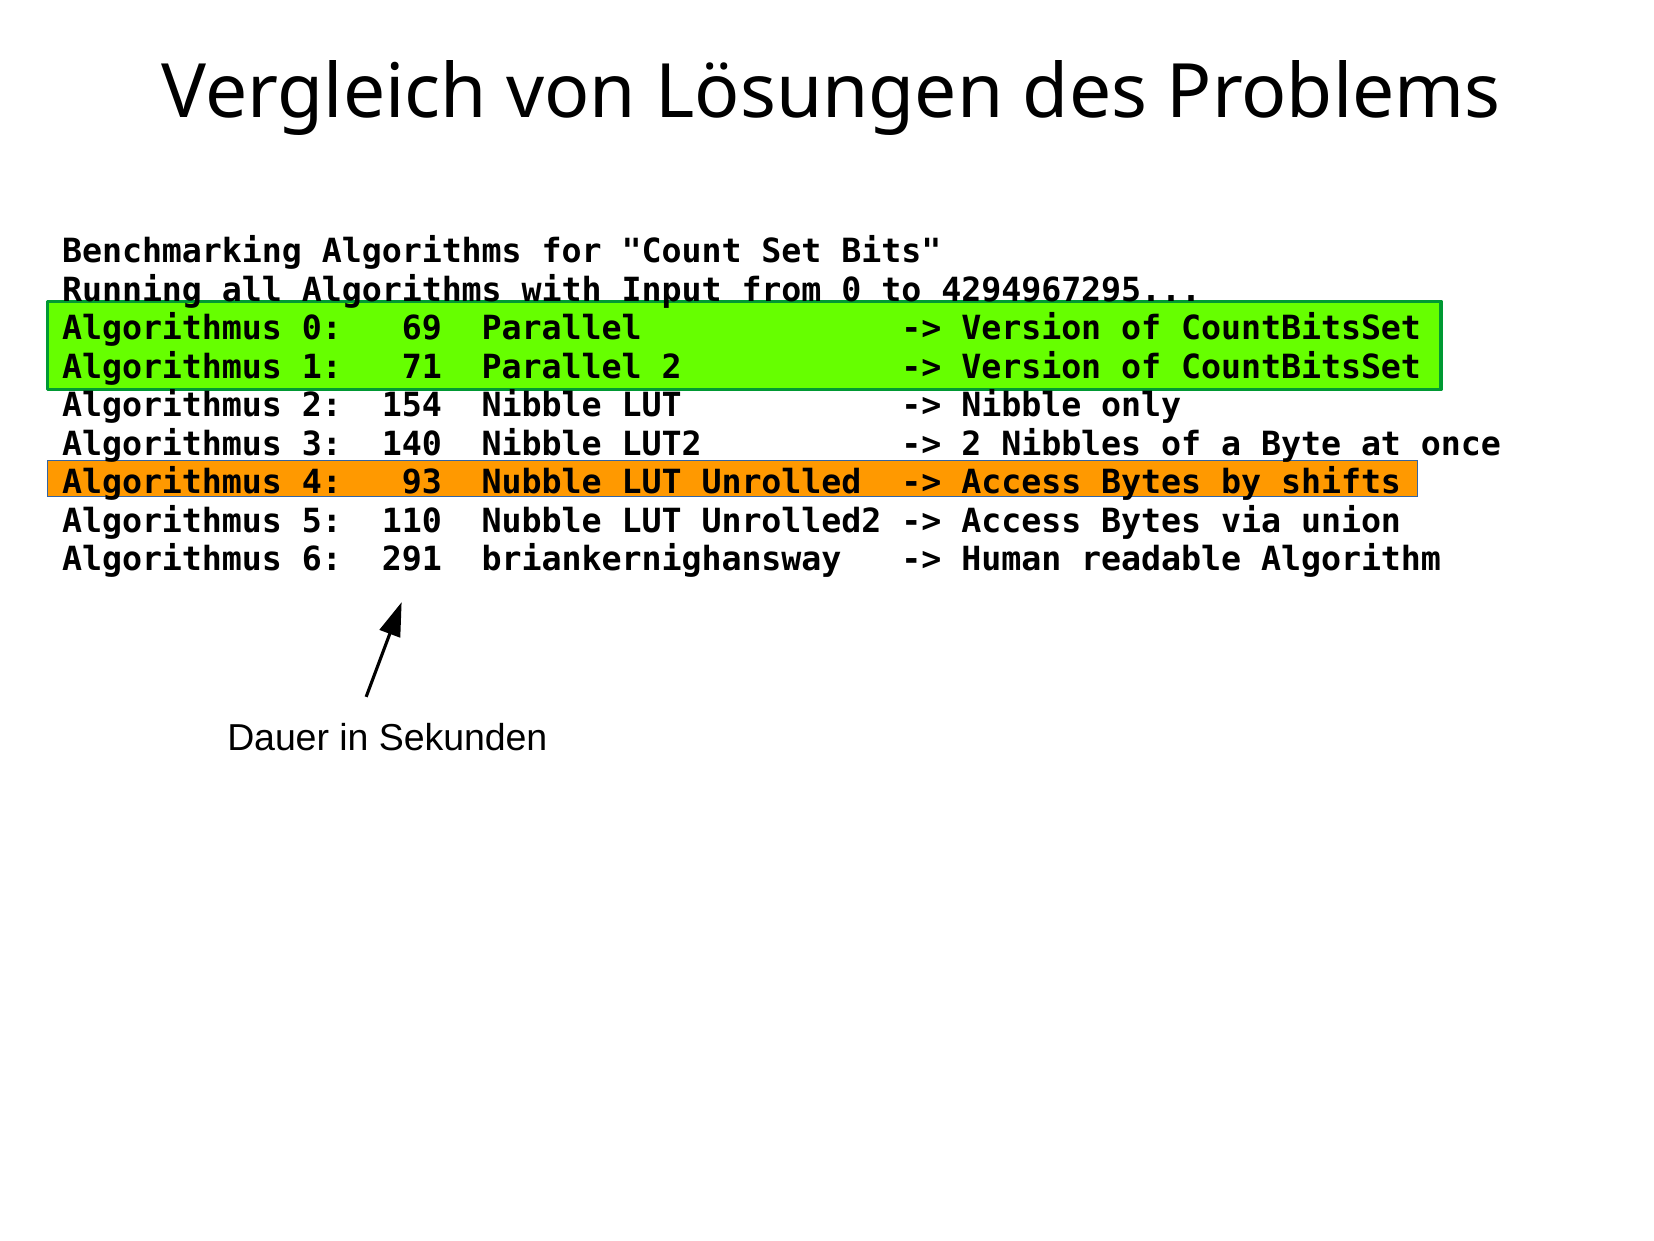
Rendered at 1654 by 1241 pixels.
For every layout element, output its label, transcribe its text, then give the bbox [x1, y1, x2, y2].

text_box Vergleich von Lösungen des Problems [60, 29, 1603, 151]
text_box Dauer in Sekunden [212, 708, 563, 766]
text_box Benchmarking Algorithms for "Count Set Bits" Running all Algorithms with Input from 0 to 4294967295... Algorithmus 0: 69 Parallel -> Version of CountBitsSet Algorithmus 1: 71 Parallel 2 -> Version of CountBitsSet Algorithmus 2: 154 Nibble LUT -> Nibble only Algorithmus 3: 140 Nibble LUT2 -> 2 Nibbles of a Byte at once Algorithmus 4: 93 Nubble LUT Unrolled -> Access Bytes by shifts Algorithmus 5: 110 Nubble LUT Unrolled2 -> Access Bytes via union Algorithmus 6: 291 briankernighansway -> Human readable Algorithm [47, 224, 1619, 603]
